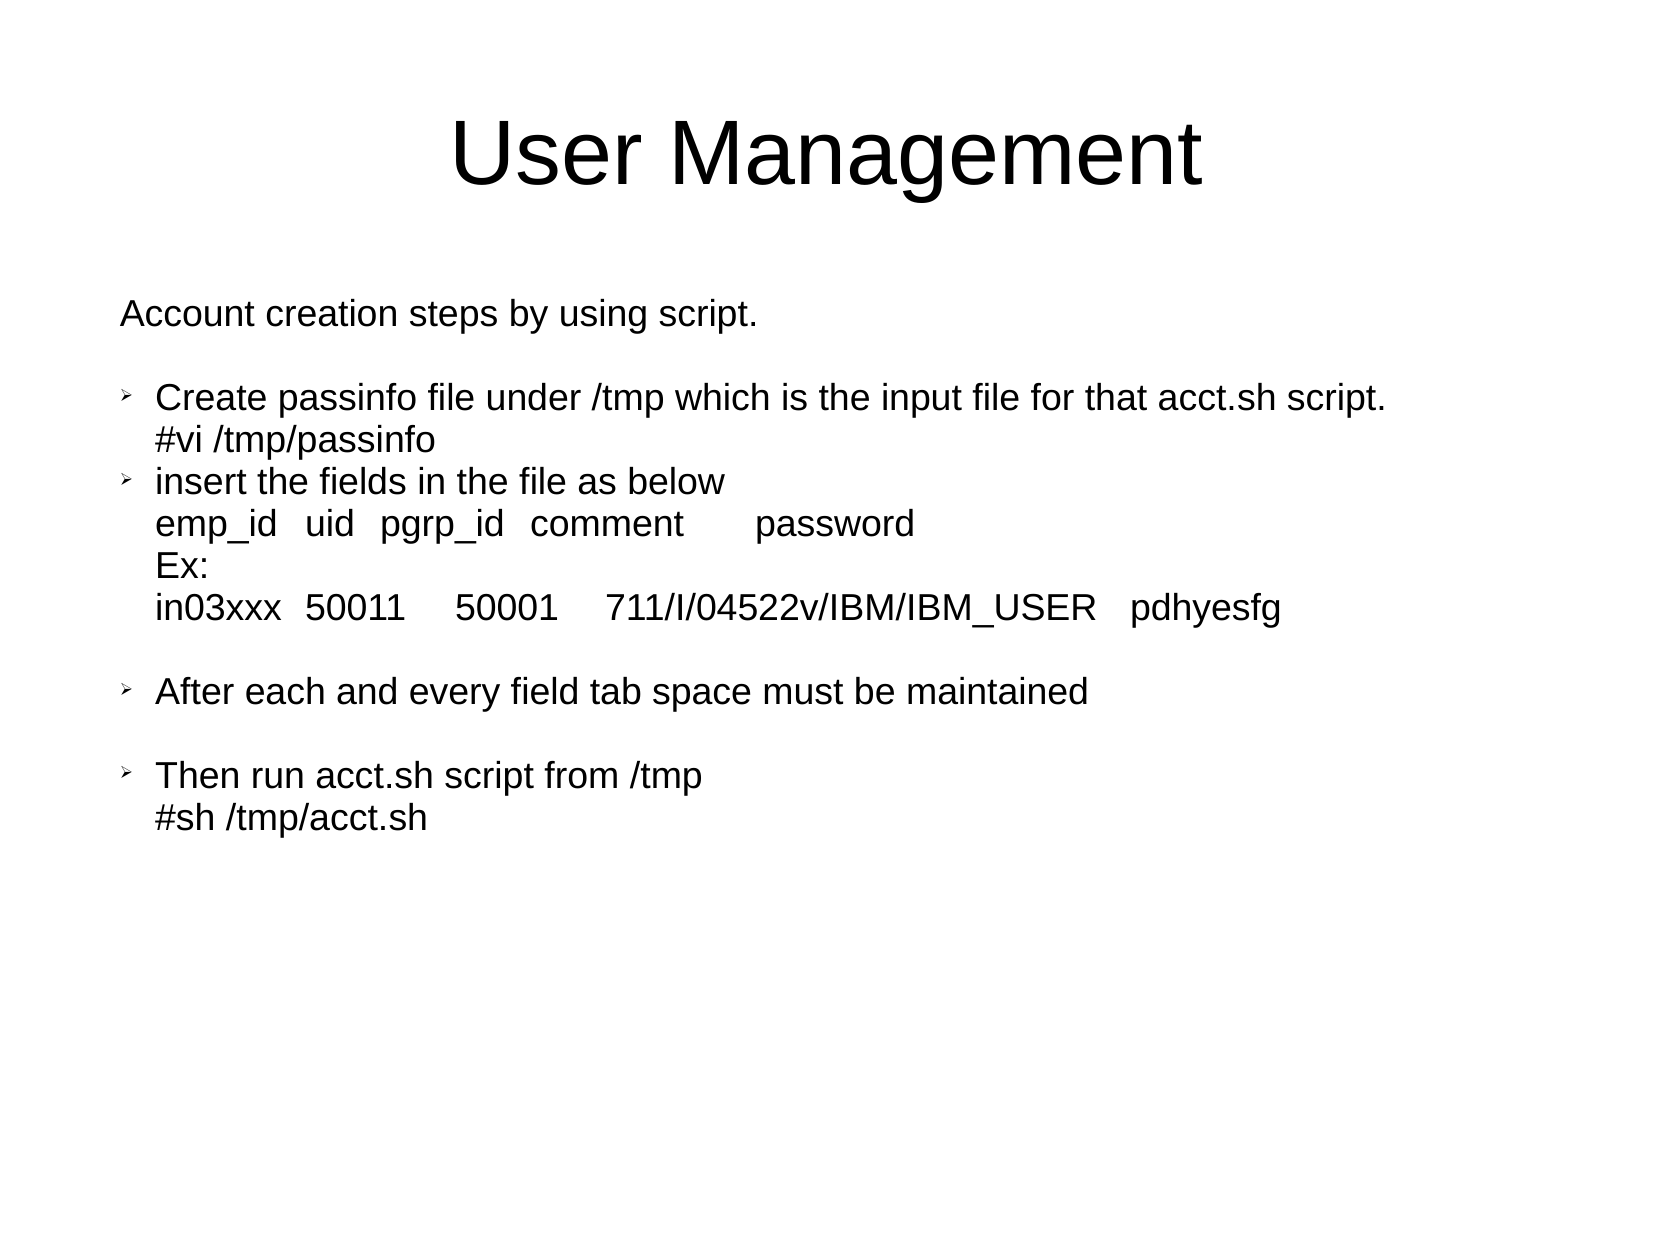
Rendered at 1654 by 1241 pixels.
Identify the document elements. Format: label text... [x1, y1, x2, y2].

text_box Account creation steps by using script. Create passinfo file under /tmp which is the input file for that acct.sh script. #vi /tmp/passinfo insert the fields in the file as below emp_id uid pgrp_id comment password Ex: in03xxx 50011 50001 711/I/04522v/IBM/IBM_USER pdhyesfg After each and every field tab space must be maintained Then run acct.sh script from /tmp #sh /tmp/acct.sh [105, 285, 1561, 888]
title User Management [82, 49, 1571, 257]
